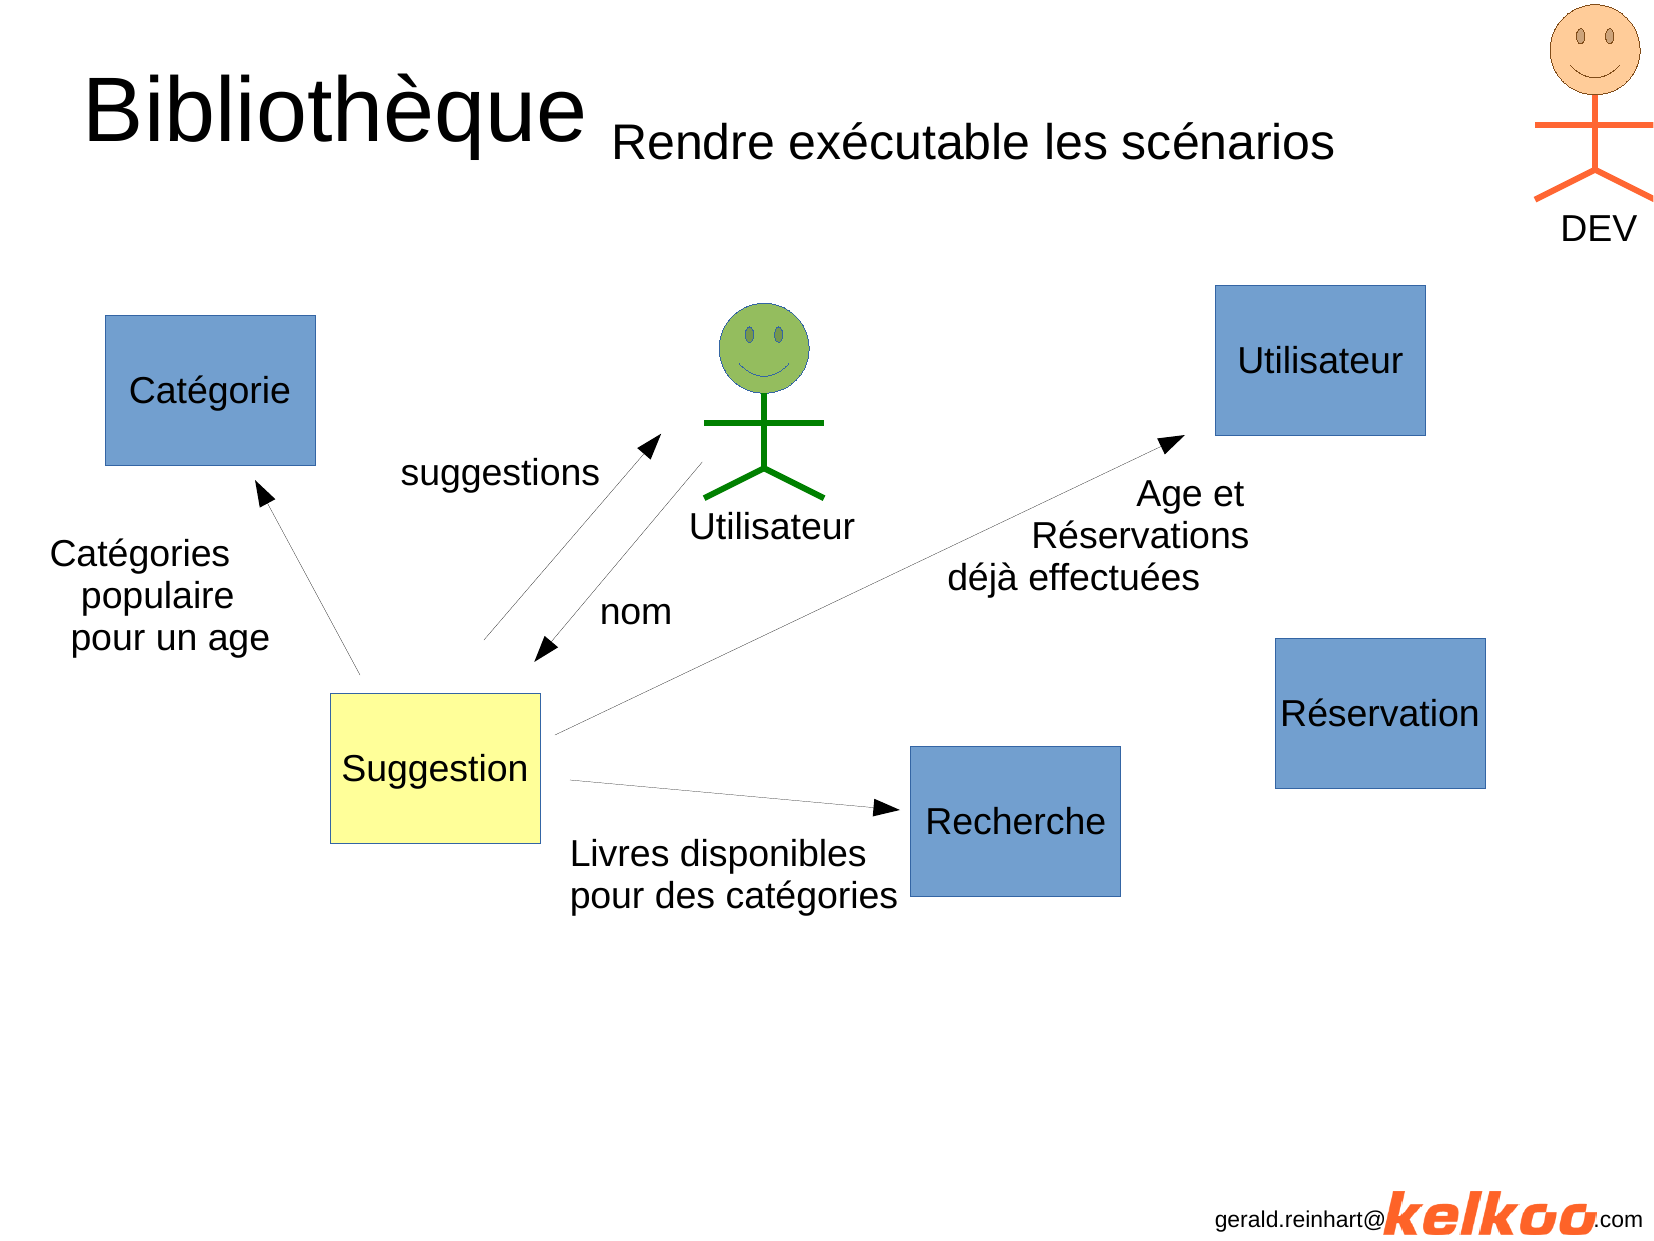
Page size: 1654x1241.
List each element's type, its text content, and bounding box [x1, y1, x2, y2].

text_box [719, 303, 810, 394]
text_box [1571, 4, 1641, 95]
text_box Catégorie [105, 315, 316, 466]
title Bibliothèque [82, 5, 1571, 213]
text_box Catégories populaire pour un age [34, 525, 286, 666]
text_box Age et Réservations déjà effectuées [932, 465, 1276, 606]
text_box suggestions [385, 443, 616, 501]
text_box Réservation [1275, 638, 1486, 789]
text_box Utilisateur [1215, 285, 1426, 436]
text_box Recherche [910, 746, 1121, 897]
text_box gerald.reinhart@ .com [1193, 1199, 1654, 1241]
text_box nom [585, 583, 688, 641]
text_box Suggestion [330, 693, 541, 844]
text_box Utilisateur [674, 498, 871, 556]
picture [1383, 1191, 1597, 1199]
text_box DEV [1535, 199, 1654, 257]
text_box Rendre exécutable les scénarios [596, 106, 1351, 178]
text_box Livres disponibles pour des catégories [555, 825, 914, 924]
